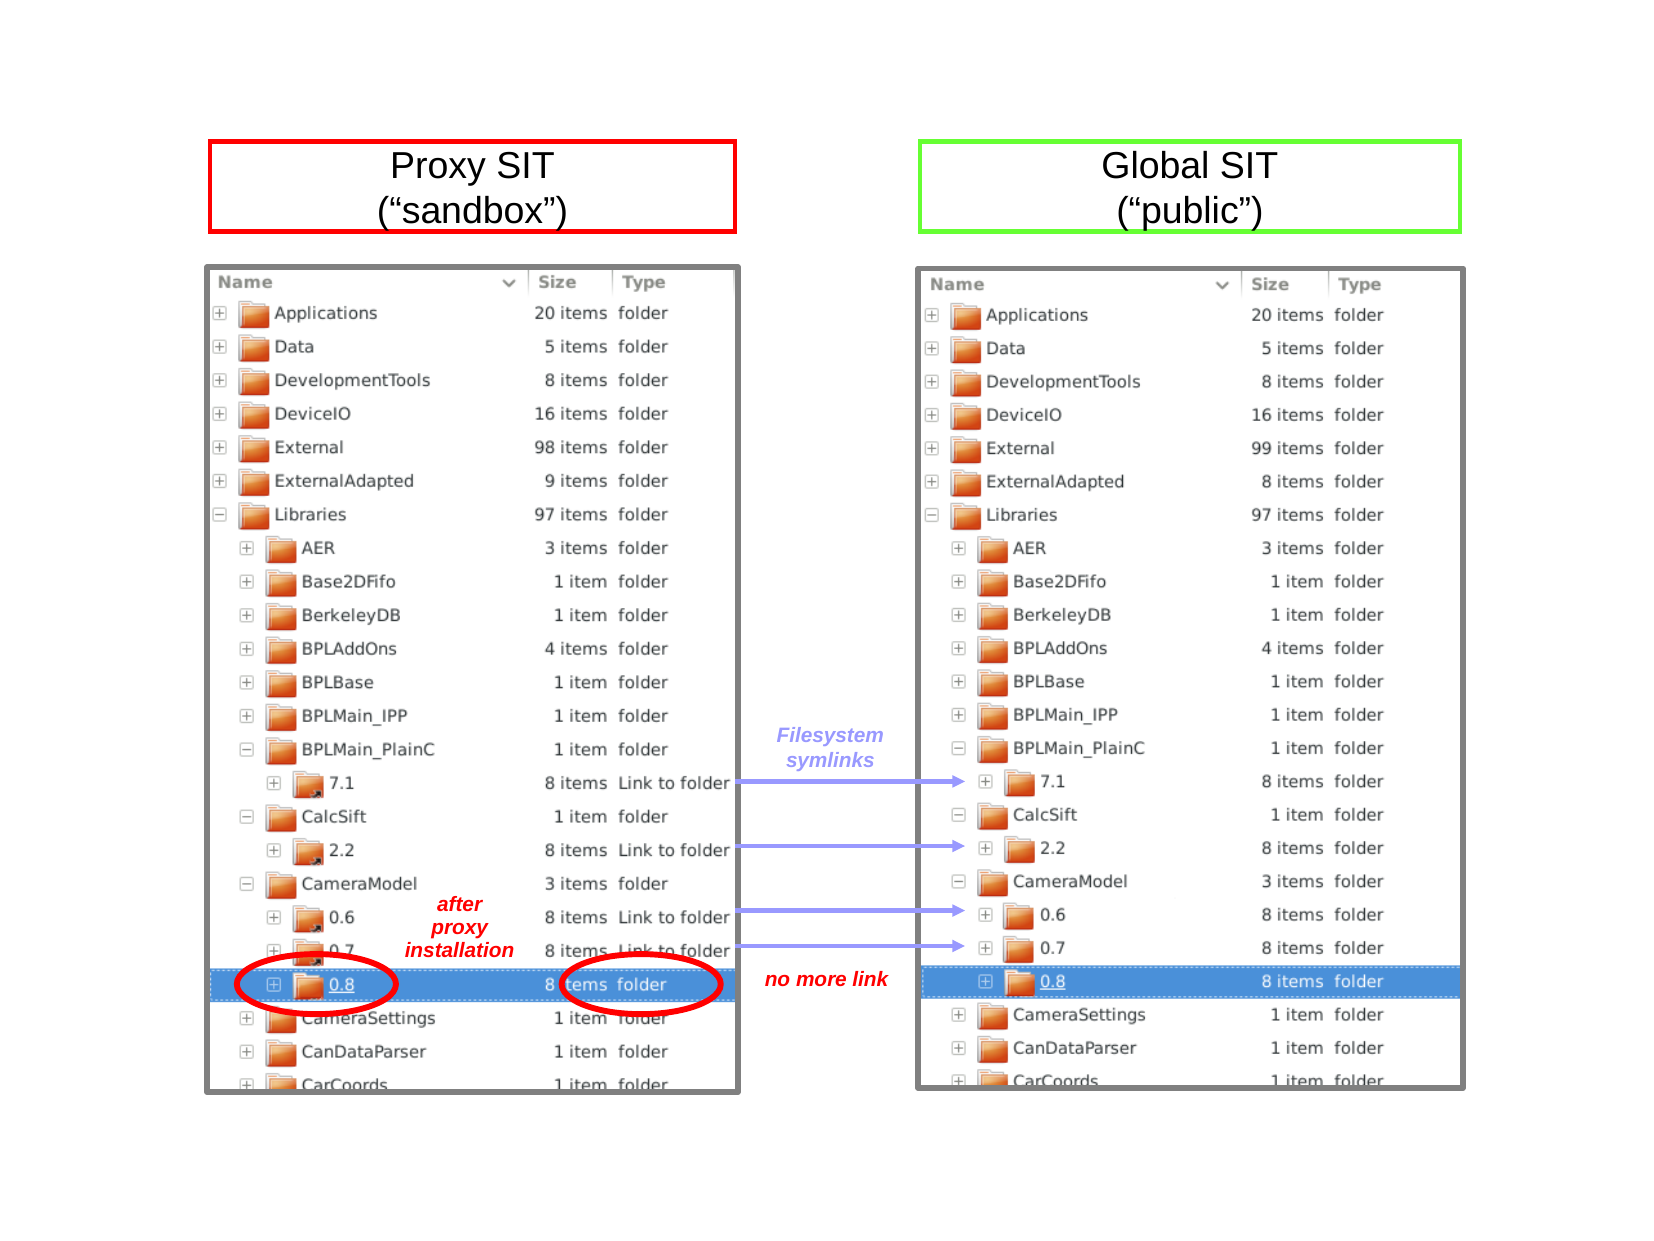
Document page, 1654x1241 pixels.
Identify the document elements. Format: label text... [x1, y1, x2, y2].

text_box Filesystem symlinks [761, 721, 899, 772]
text_box Proxy SIT (“sandbox”) [210, 141, 736, 232]
picture [210, 270, 736, 1090]
text_box after proxy installation [390, 885, 530, 970]
text_box Global SIT (“public”) [919, 141, 1460, 232]
text_box no more link [750, 960, 904, 999]
picture [921, 271, 1460, 1086]
